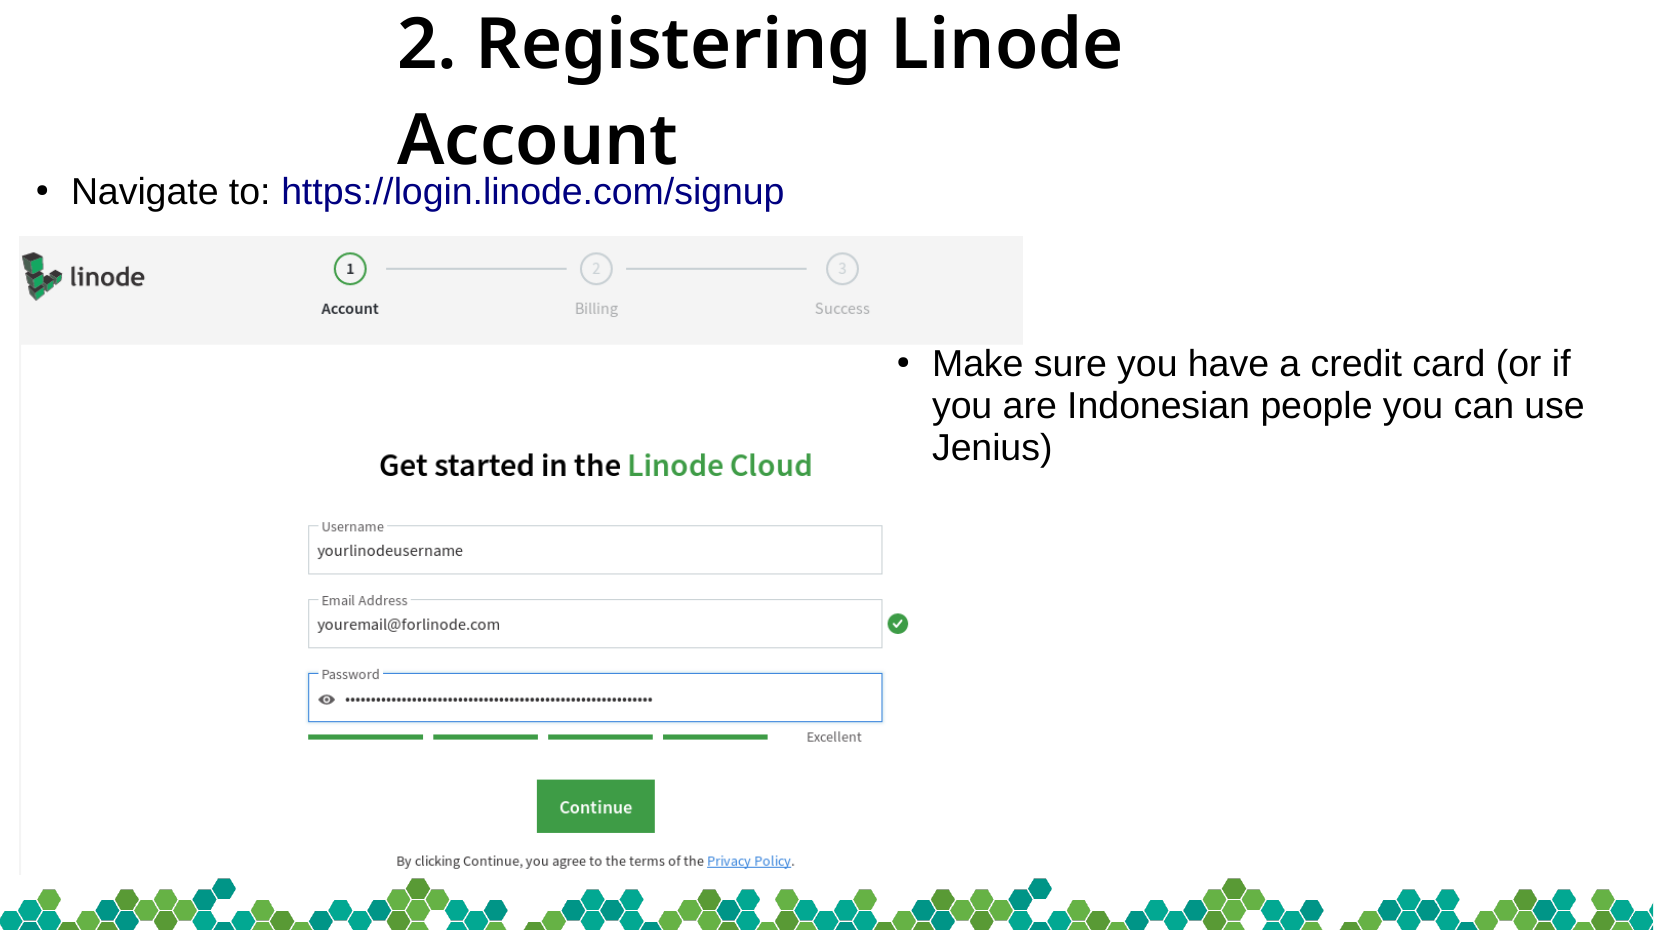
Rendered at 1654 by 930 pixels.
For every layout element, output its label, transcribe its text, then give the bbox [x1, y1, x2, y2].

text_box Make sure you have a credit card (or if you are Indonesian people you can use Jenius) [881, 335, 1636, 476]
title 2. Registering Linode Account [397, 0, 1316, 178]
picture [0, 236, 1654, 930]
text_box Navigate to: https://login.linode.com/signup [20, 163, 811, 221]
